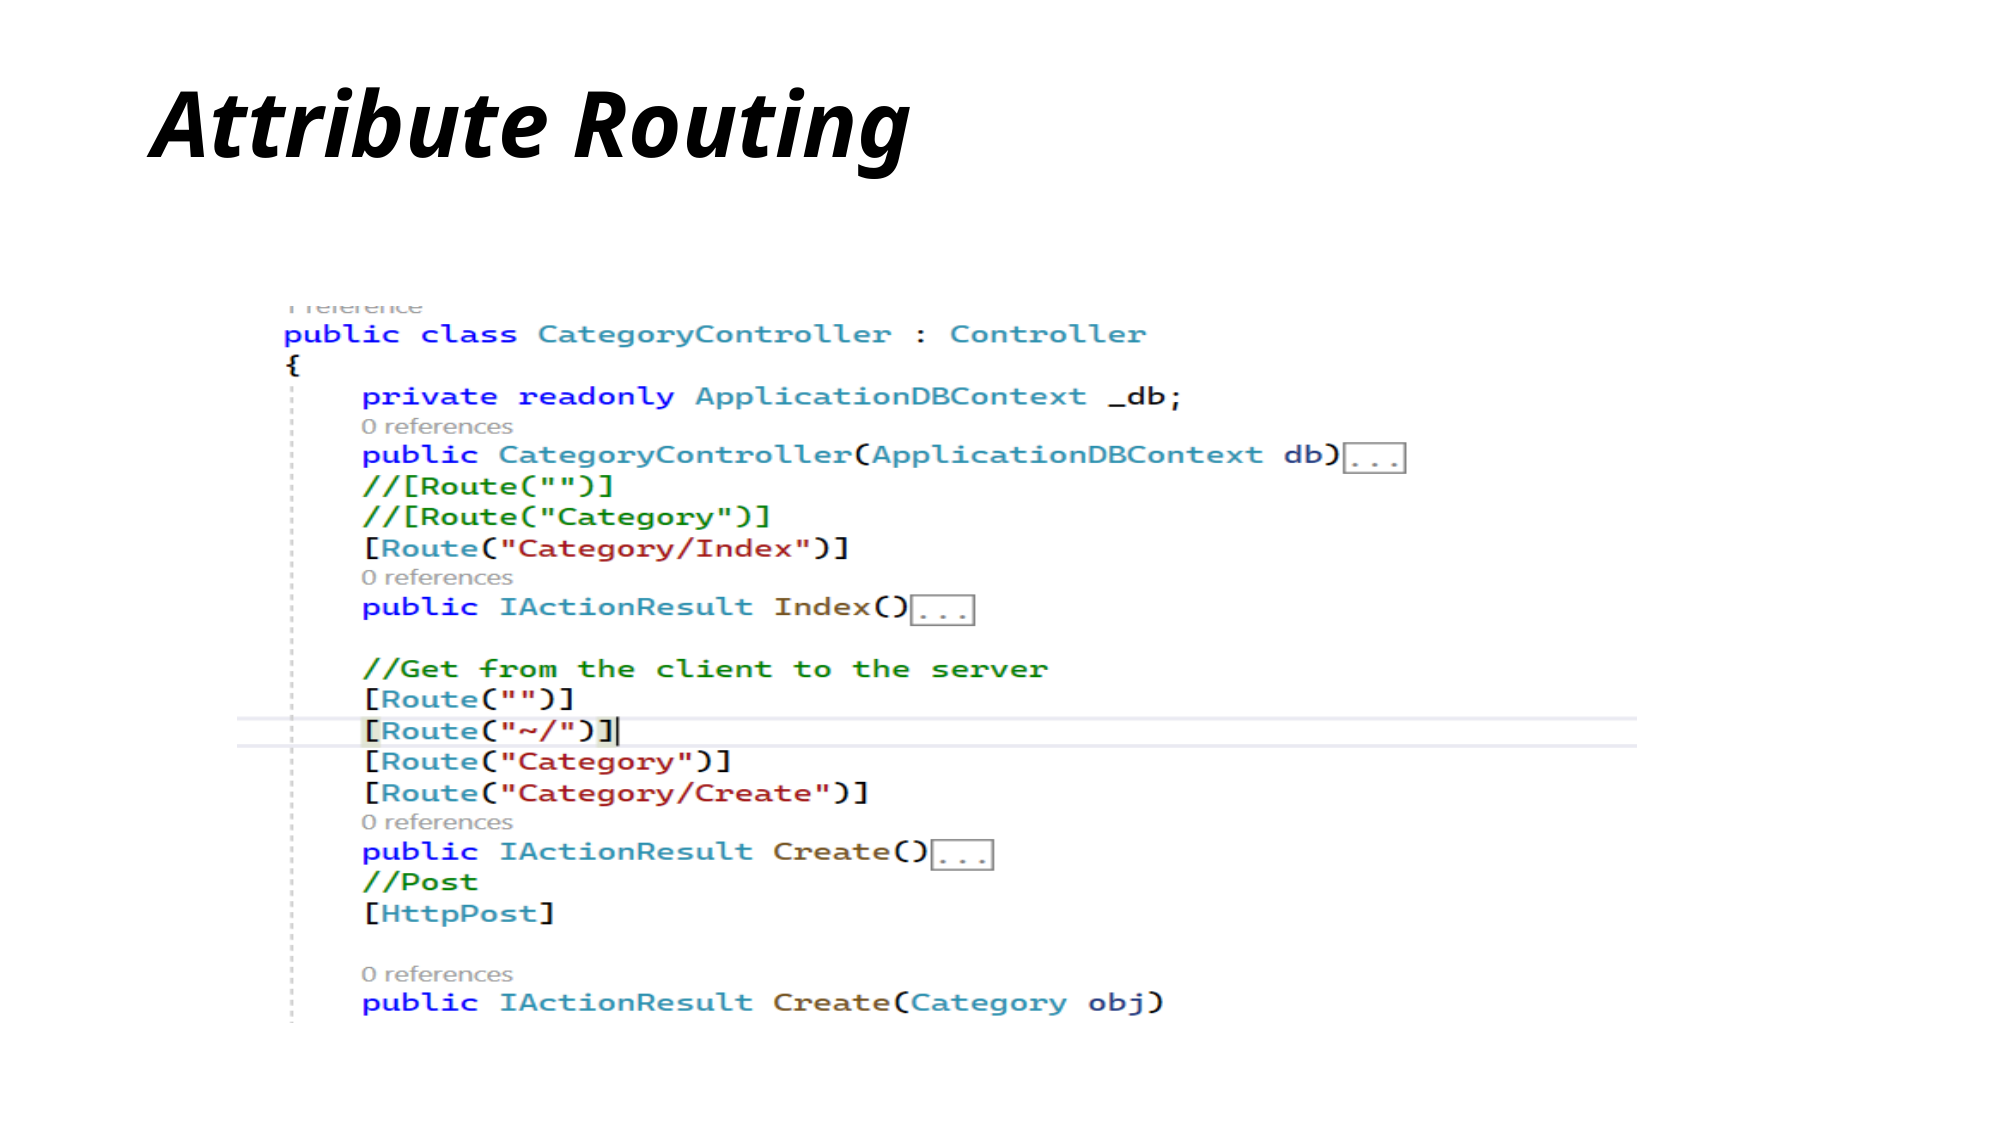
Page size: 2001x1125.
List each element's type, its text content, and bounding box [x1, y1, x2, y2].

picture [237, 306, 1637, 1023]
title Attribute Routing [137, 59, 1863, 196]
